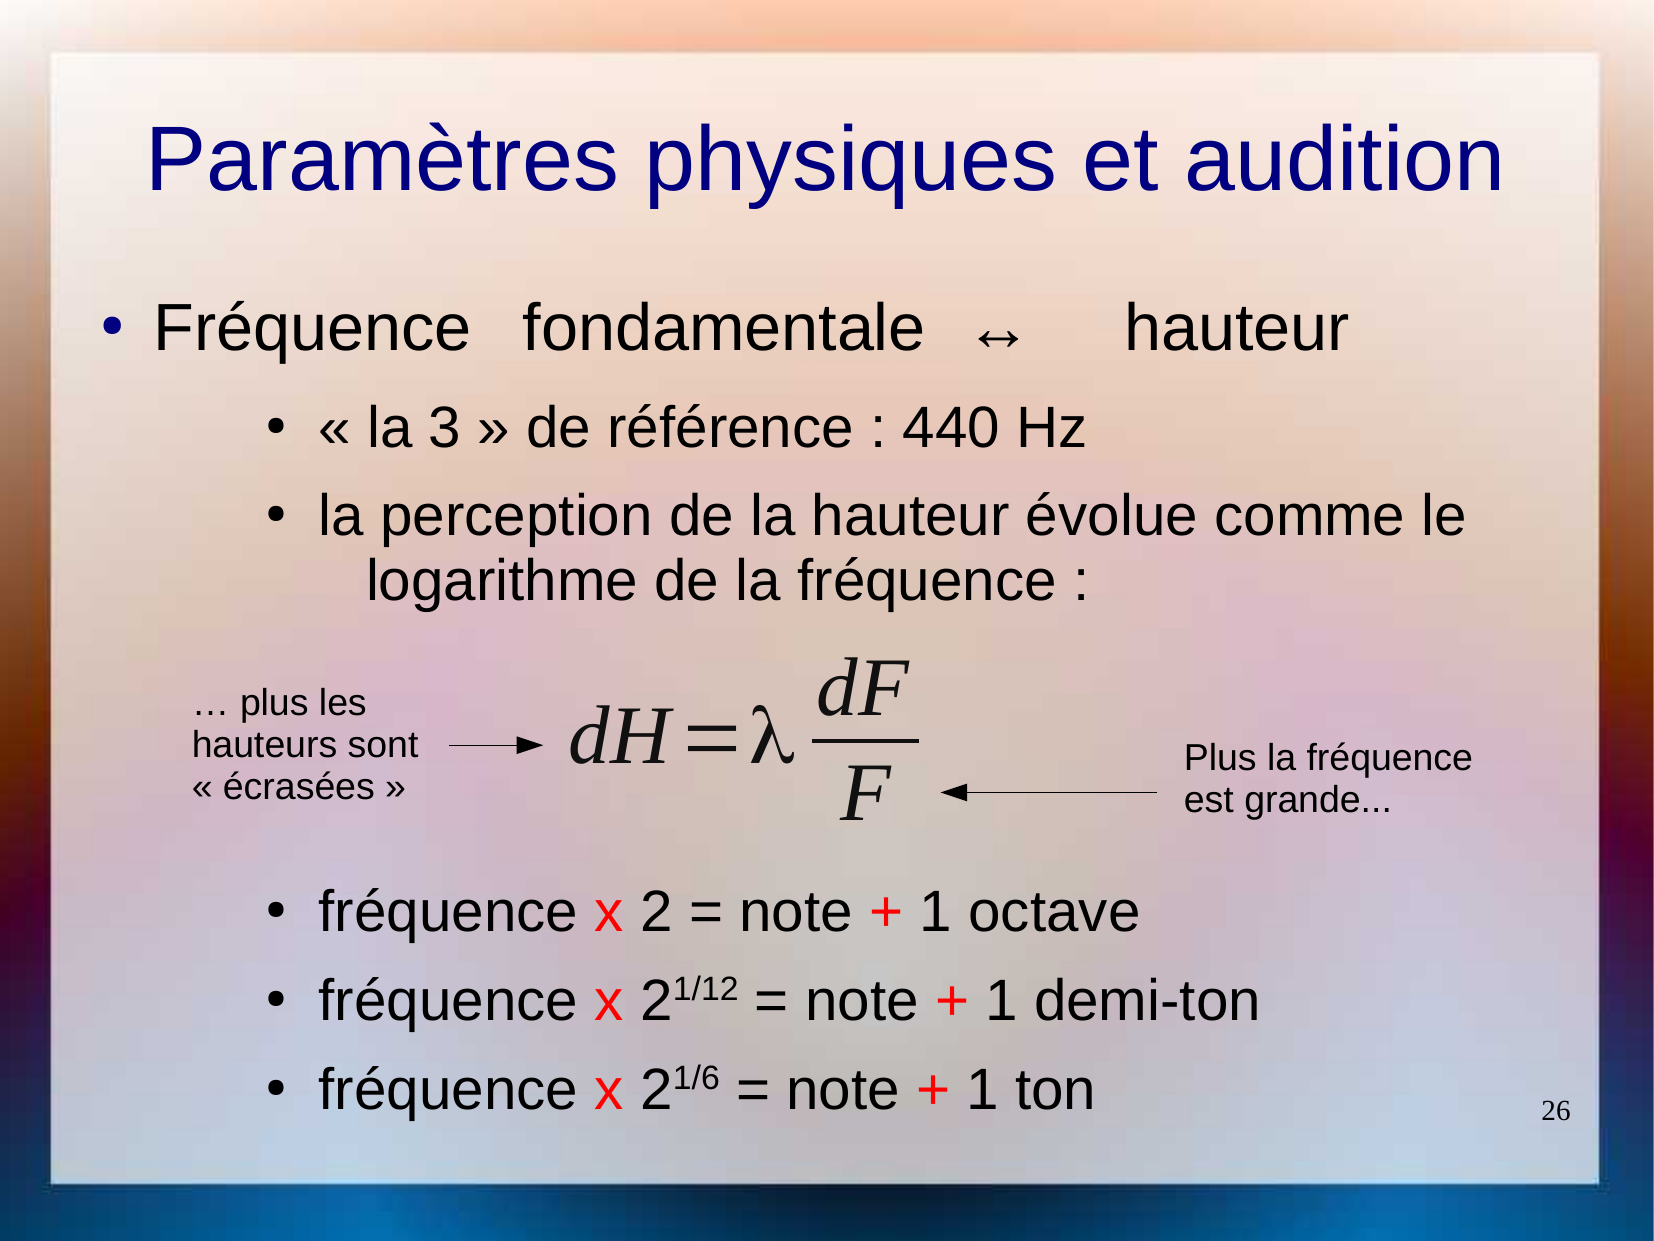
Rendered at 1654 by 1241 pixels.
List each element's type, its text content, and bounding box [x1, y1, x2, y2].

picture [0, 0, 1654, 1241]
text_box Plus la fréquence est grande... [1169, 729, 1489, 828]
title Paramètres physiques et audition [82, 55, 1571, 263]
text_box … plus les hauteurs sont « écrasées » [177, 674, 497, 816]
list Fréquence fondamentale ↔ hauteur « la 3 » de référence : 440 Hz la perception de la hauteur évolue comme le logarithme de la fréquence : fréquence x 2 = note + 1 octave fréquence x 21/12 = note + 1 demi-ton fréquence x 21/6 = note + 1 ton [82, 290, 1571, 1129]
